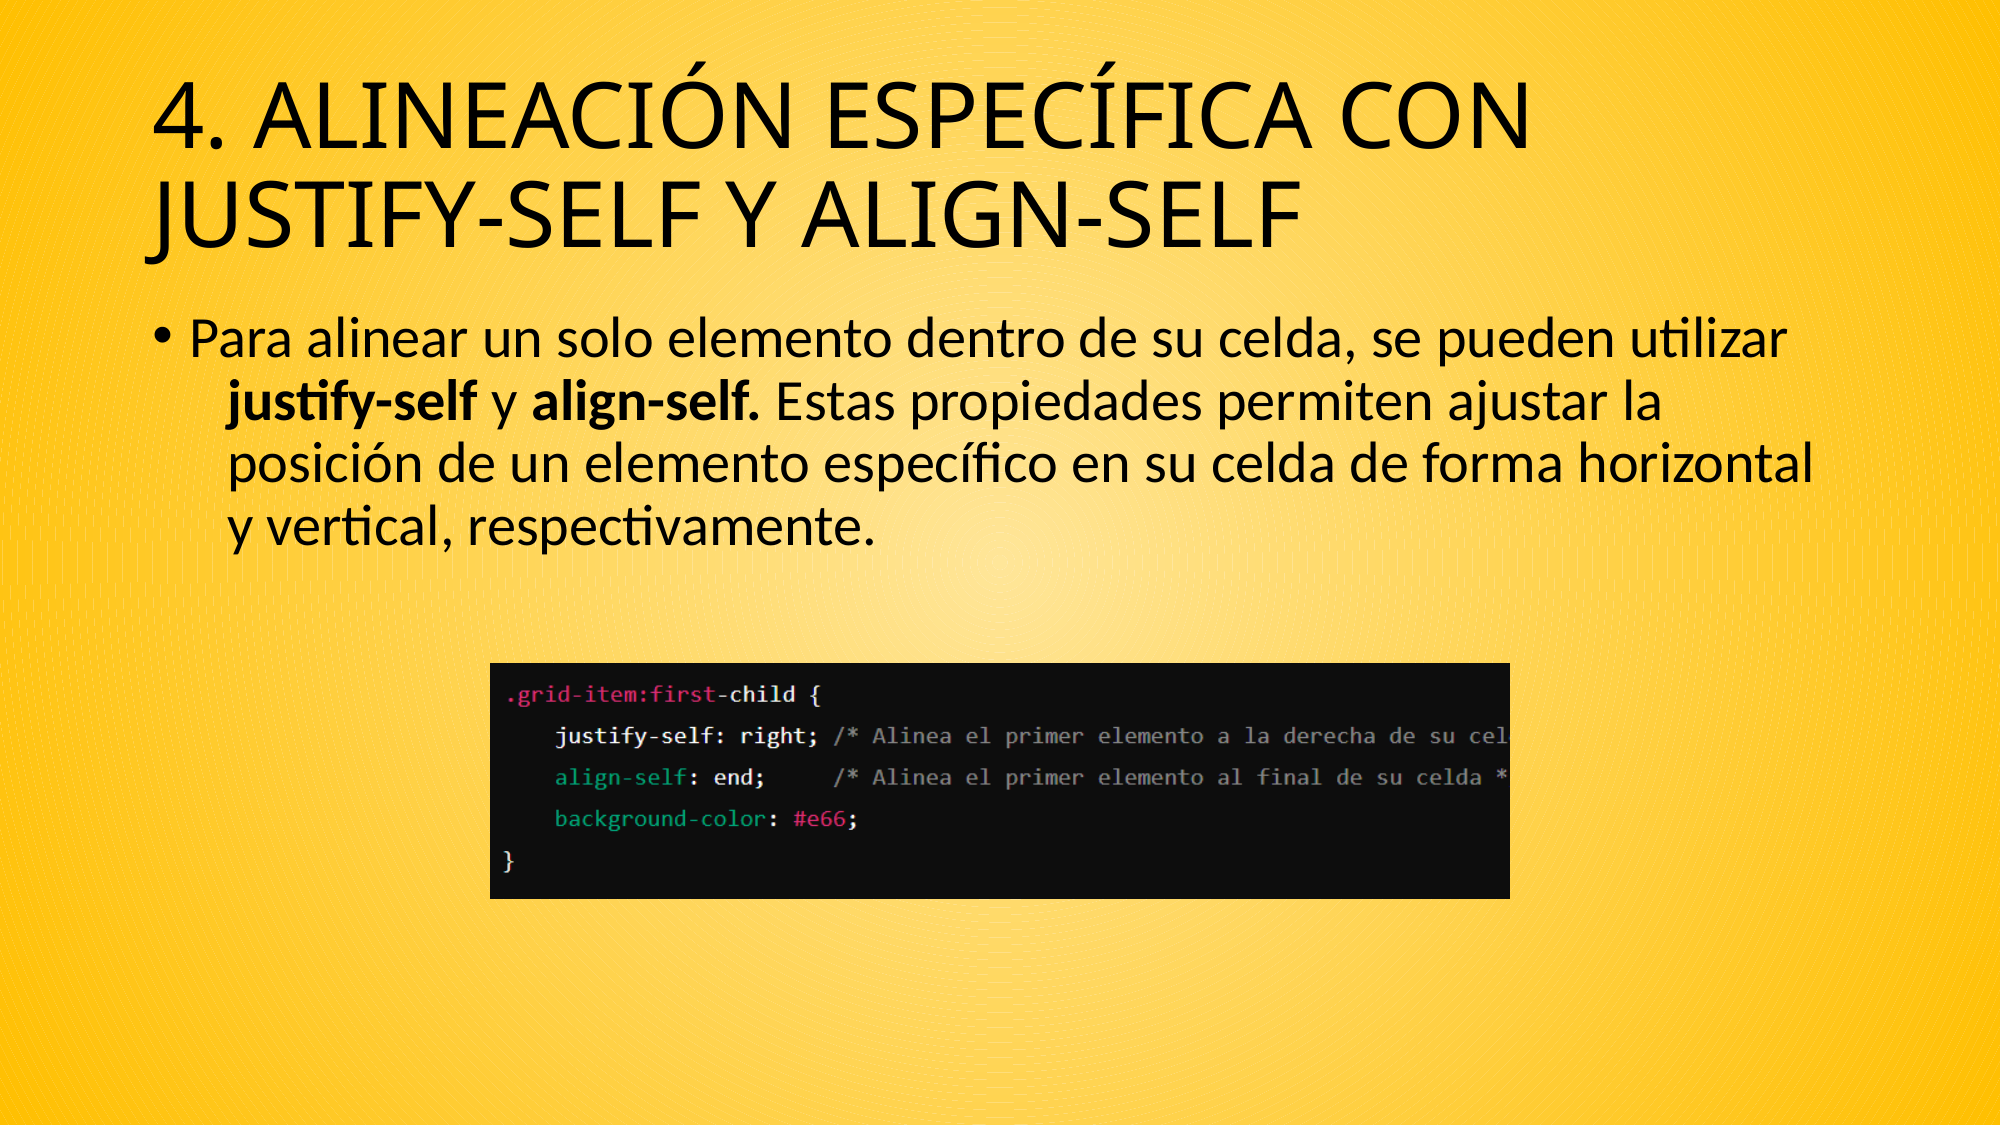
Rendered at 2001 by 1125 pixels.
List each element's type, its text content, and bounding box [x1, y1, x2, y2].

picture [490, 663, 1510, 899]
list Para alinear un solo elemento dentro de su celda, se pueden utilizar justify-self y align-self. Estas propiedades permiten ajustar la posición de un elemento específico en su celda de forma horizontal y vertical, respectivamente. [137, 299, 1863, 1014]
title 4. ALINEACIÓN ESPECÍFICA CON JUSTIFY-SELF Y ALIGN-SELF [137, 59, 1863, 278]
